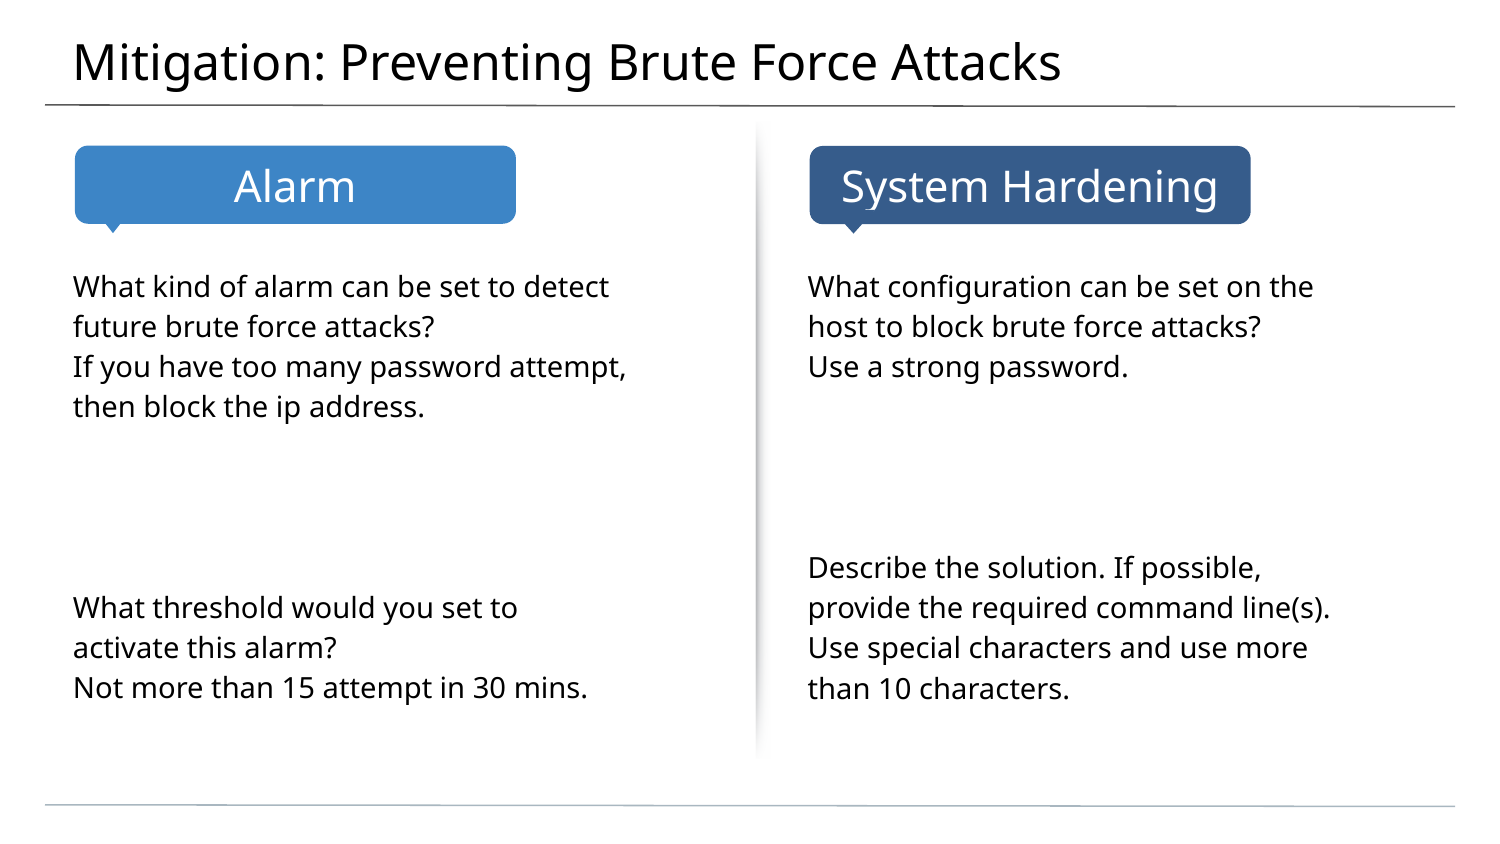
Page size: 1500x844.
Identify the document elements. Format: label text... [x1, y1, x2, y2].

title Mitigation: Preventing Brute Force Attacks [0, 0, 1500, 88]
subtitle What kind of alarm can be set to detect future brute force attacks? If you have too many password attempt, then block the ip address. What threshold would you set to activate this alarm? Not more than 15 attempt in 30 mins. [0, 262, 704, 805]
subtitle What configuration can be set on the host to block brute force attacks? Use a strong password. Describe the solution. If possible, provide the required command line(s). Use special characters and use more than 10 characters. [732, 263, 1438, 805]
picture [703, 107, 839, 782]
